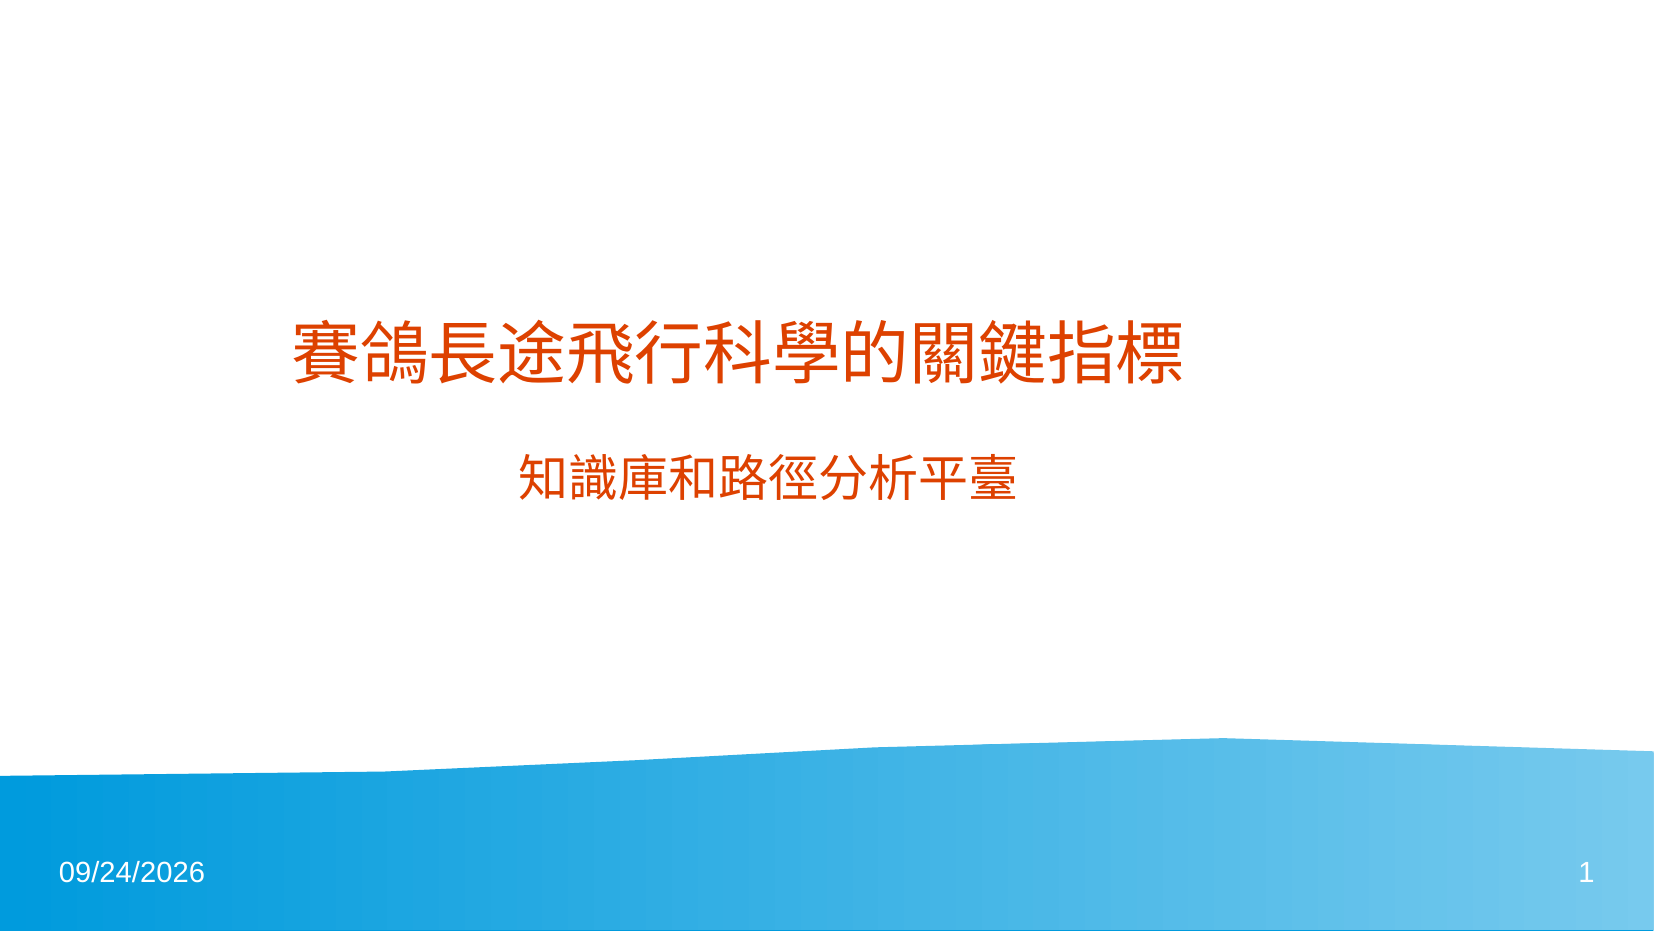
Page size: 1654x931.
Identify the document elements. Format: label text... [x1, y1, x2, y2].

text_box 知識庫和路徑分析平臺 [262, 442, 1276, 516]
title 賽鴿長途飛行科學的關鍵指標 [0, 265, 1477, 443]
